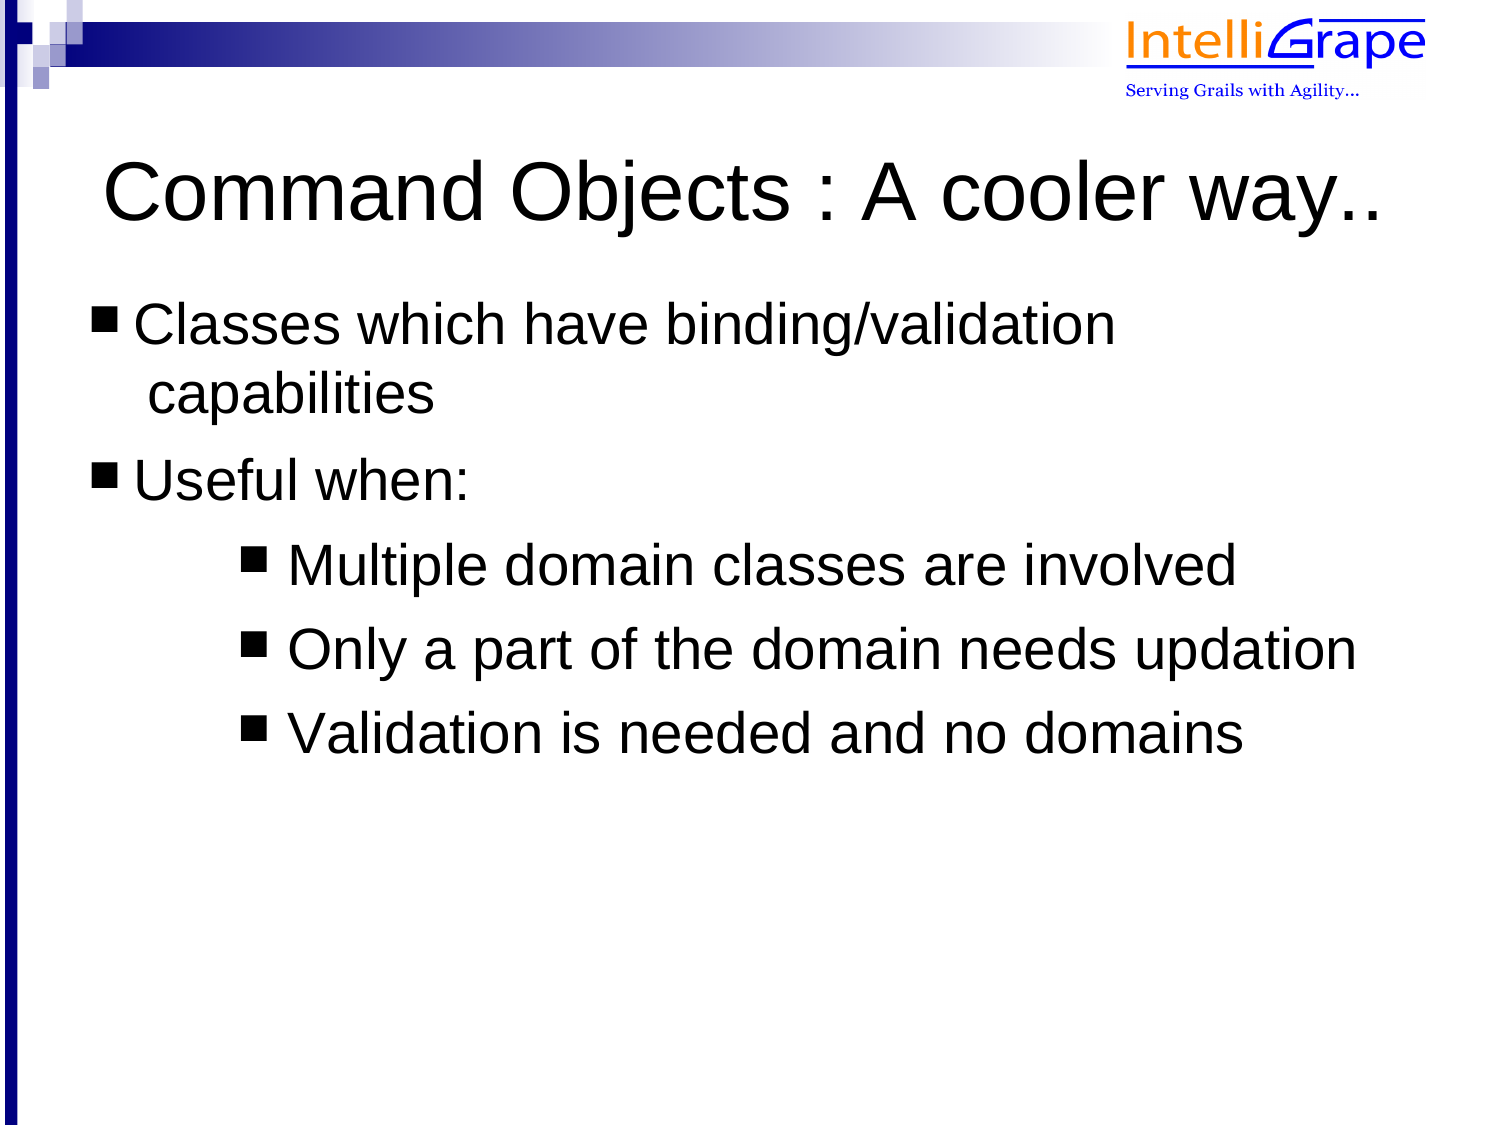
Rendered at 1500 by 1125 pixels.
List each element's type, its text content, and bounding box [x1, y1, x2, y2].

list Classes which have binding/validation capabilities Useful when: Multiple domain classes are involved Only a part of the domain needs updation Validation is needed and no domains [76, 278, 1426, 1034]
title Command Objects : A cooler way.. [75, 74, 1424, 300]
picture [1125, 12, 1425, 100]
